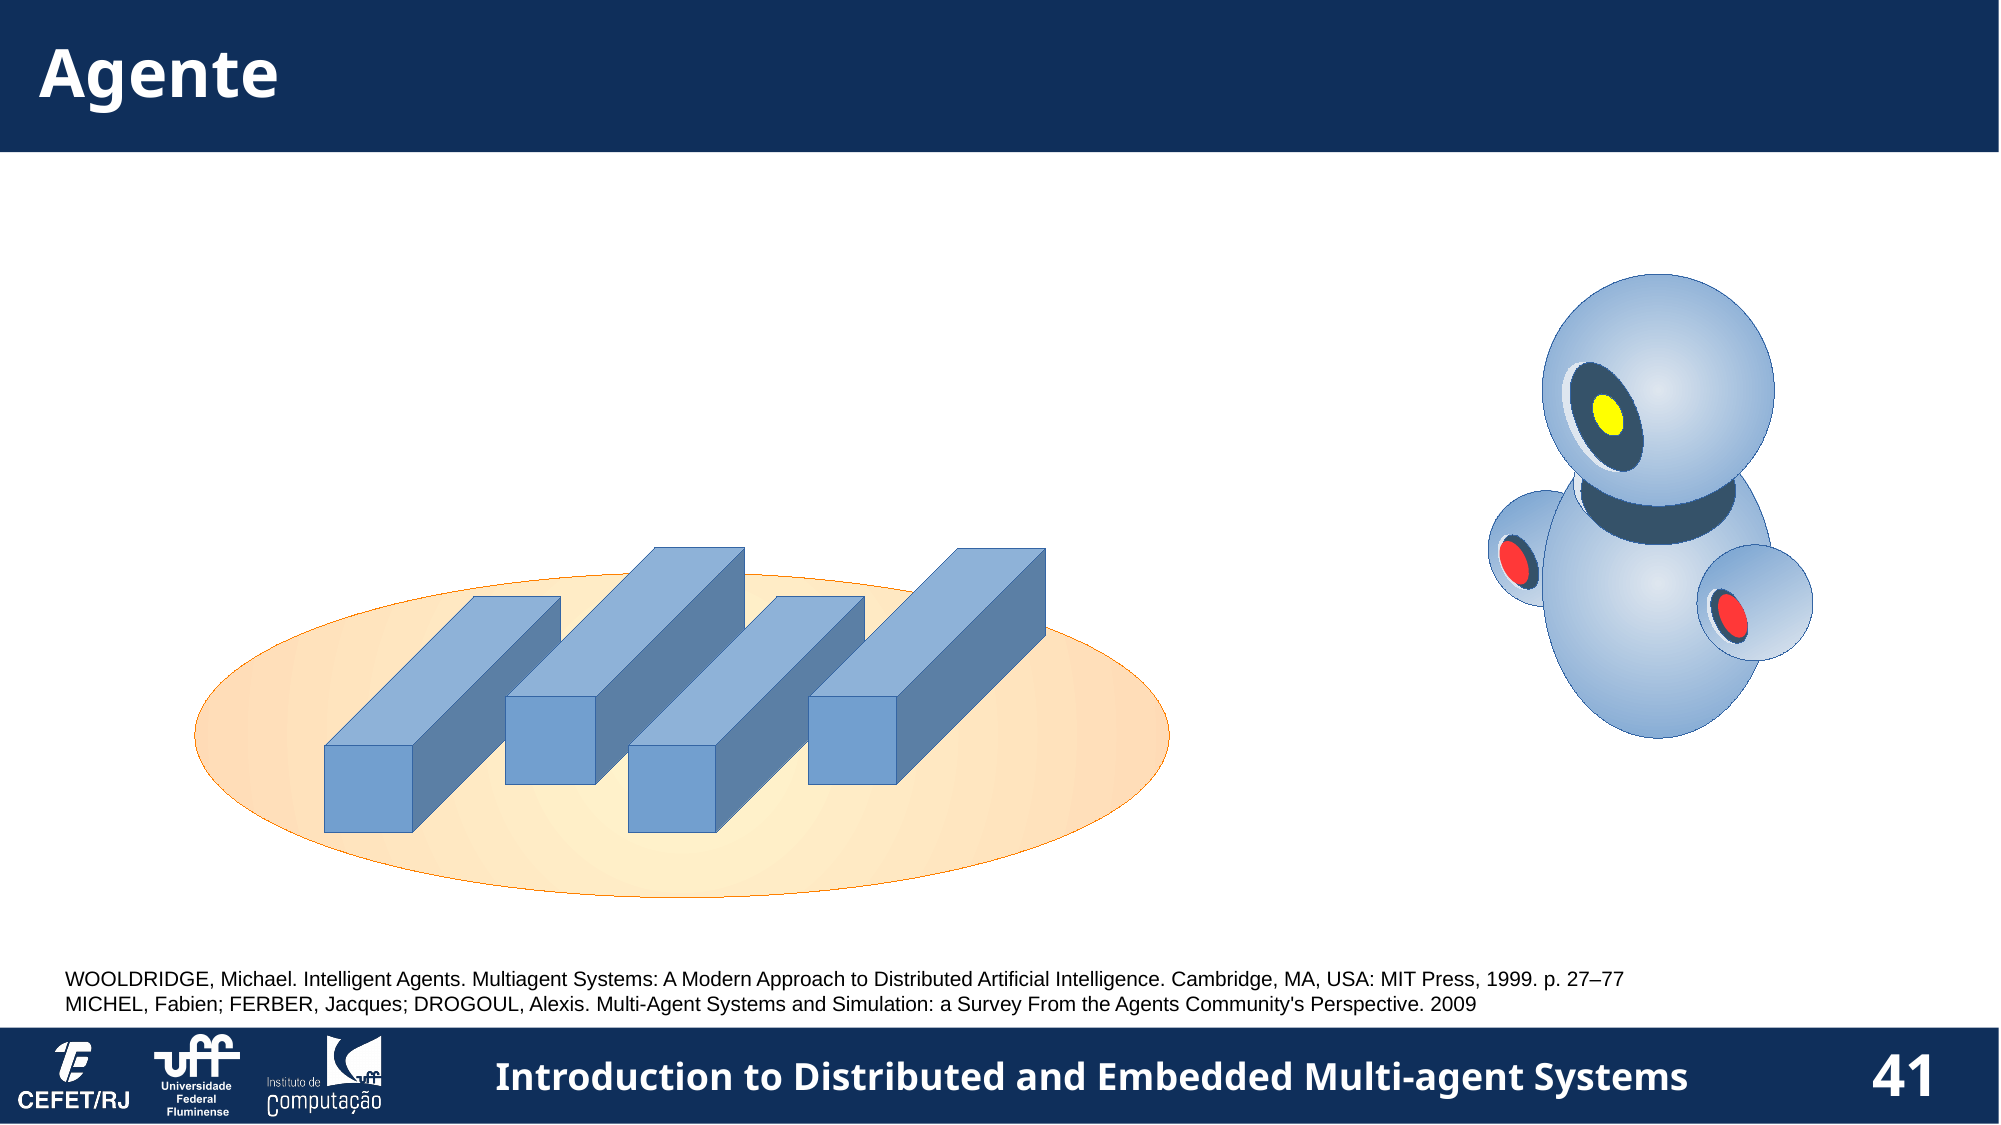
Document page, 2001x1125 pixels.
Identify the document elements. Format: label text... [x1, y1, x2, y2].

picture [153, 1033, 241, 1121]
text_box WOOLDRIDGE, Michael. Intelligent Agents. Multiagent Systems: A Modern Approach to Distributed Artificial Intelligence. Cambridge, MA, USA: MIT Press, 1999. p. 27–77 MICHEL, Fabien; FERBER, Jacques; DROGOUL, Alexis. Multi-Agent Systems and Simulation: a Survey From the Agents Community's Perspective. 2009 [50, 958, 1969, 1024]
text_box Agente [25, 23, 1999, 119]
picture [18, 1021, 129, 1125]
picture [265, 1033, 383, 1117]
text_box [194, 549, 1170, 898]
text_box [1488, 274, 1813, 739]
